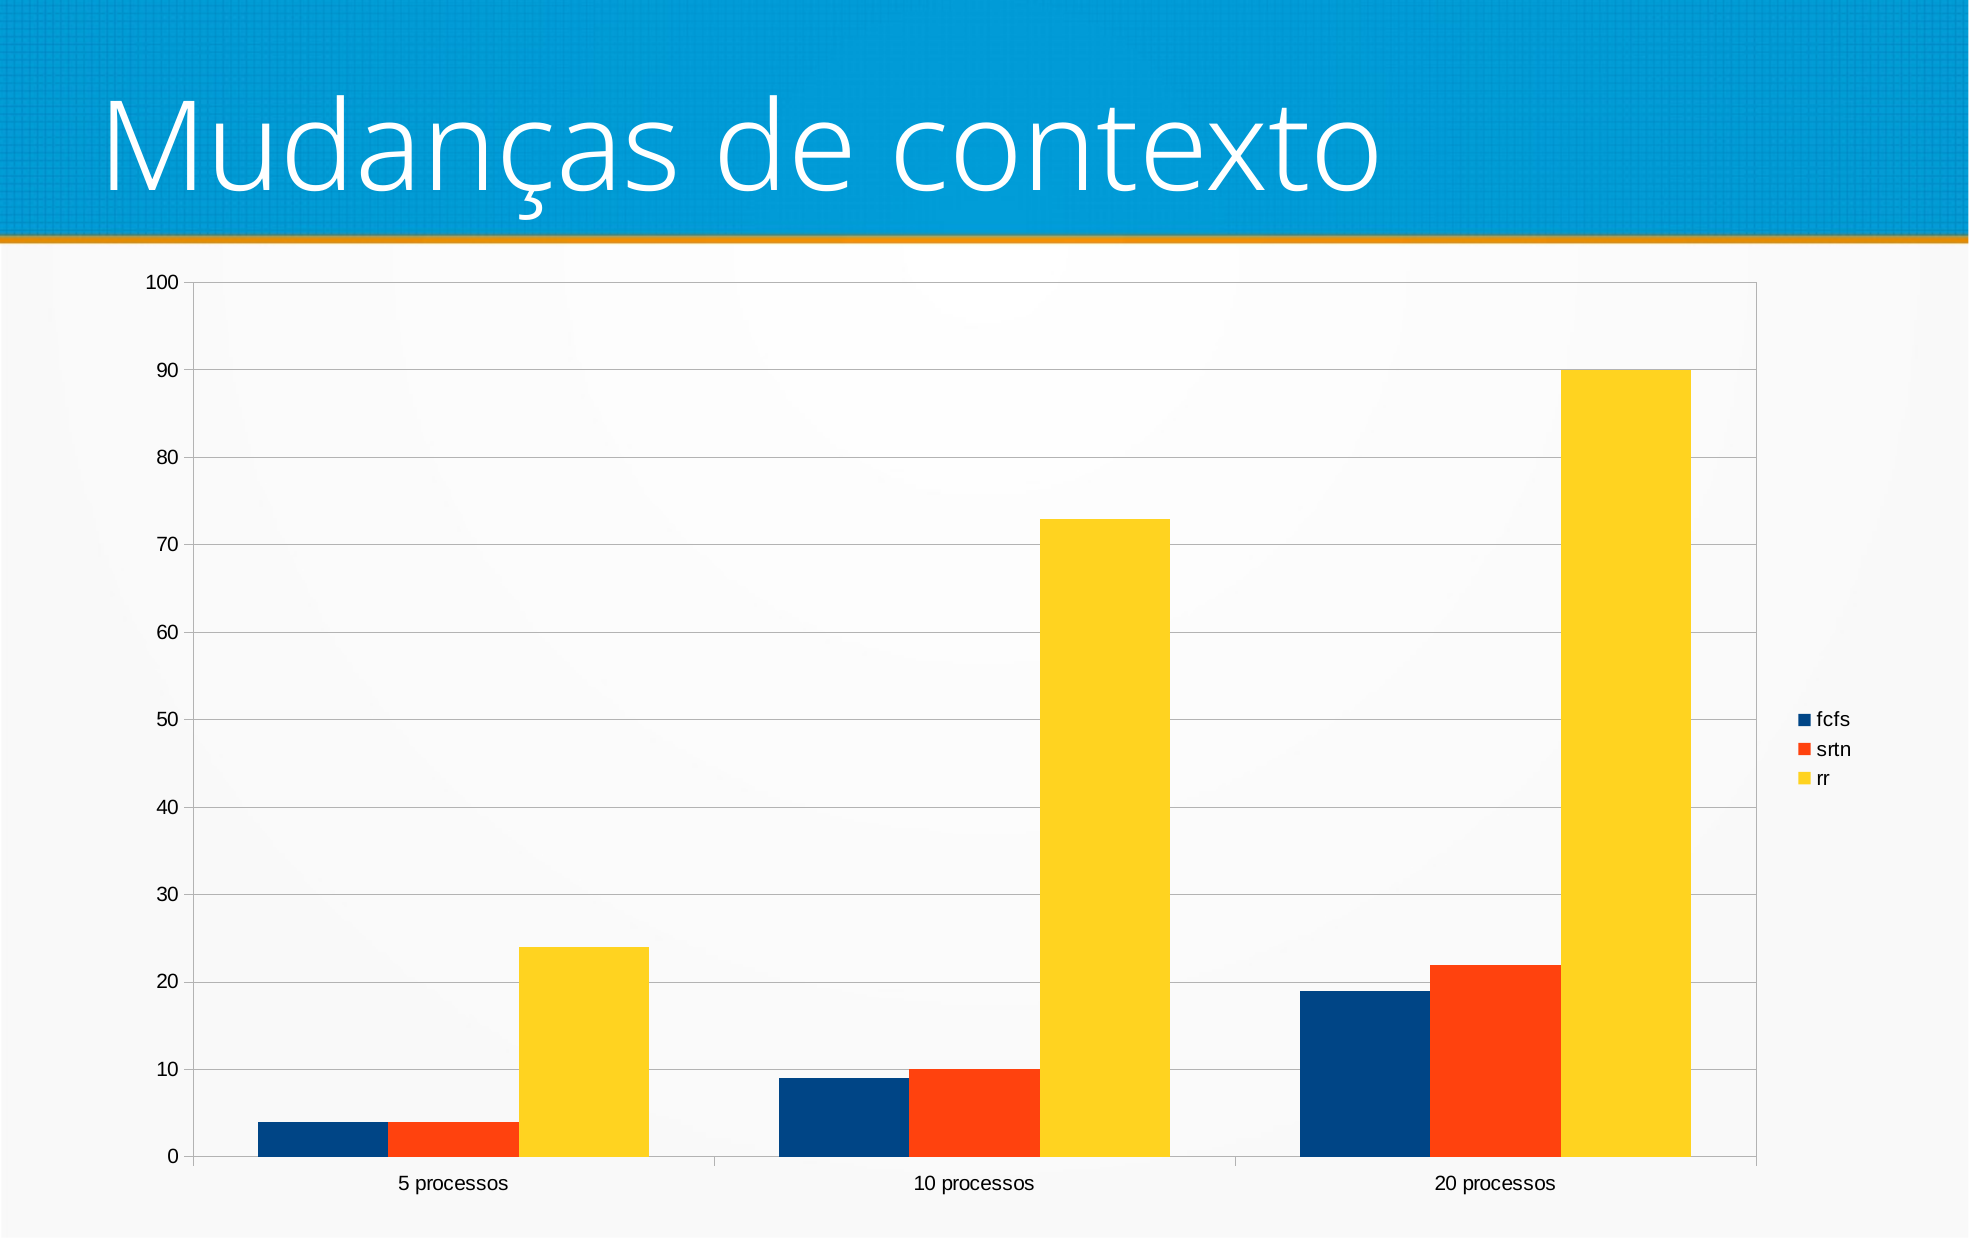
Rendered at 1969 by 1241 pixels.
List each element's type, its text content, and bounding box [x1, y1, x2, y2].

picture [0, 233, 1969, 1241]
title Mudanças de contexto [98, 19, 1870, 227]
chart [110, 271, 1871, 1216]
